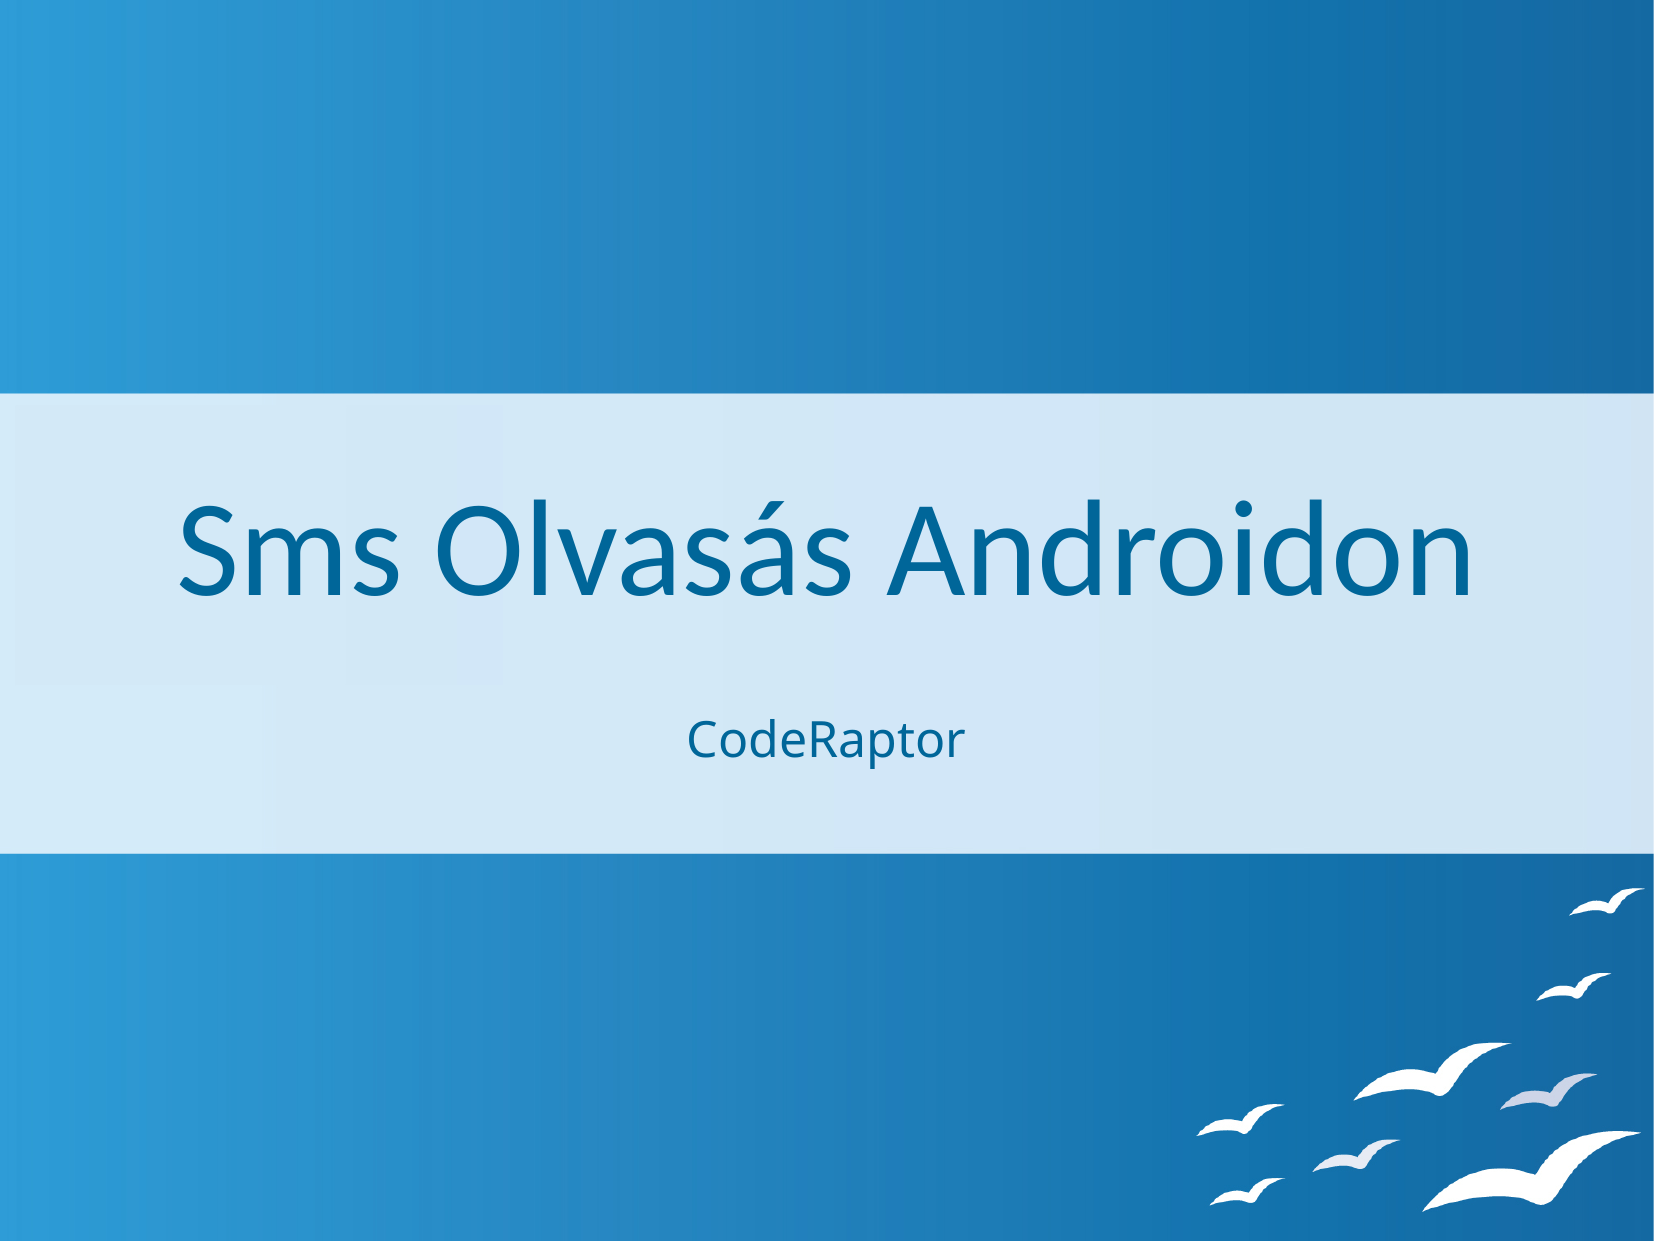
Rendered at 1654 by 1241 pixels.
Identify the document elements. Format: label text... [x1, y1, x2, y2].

picture [0, 0, 1654, 1241]
title Sms Olvasás Androidon [122, 484, 1531, 639]
subtitle CodeRaptor [247, 649, 1407, 827]
